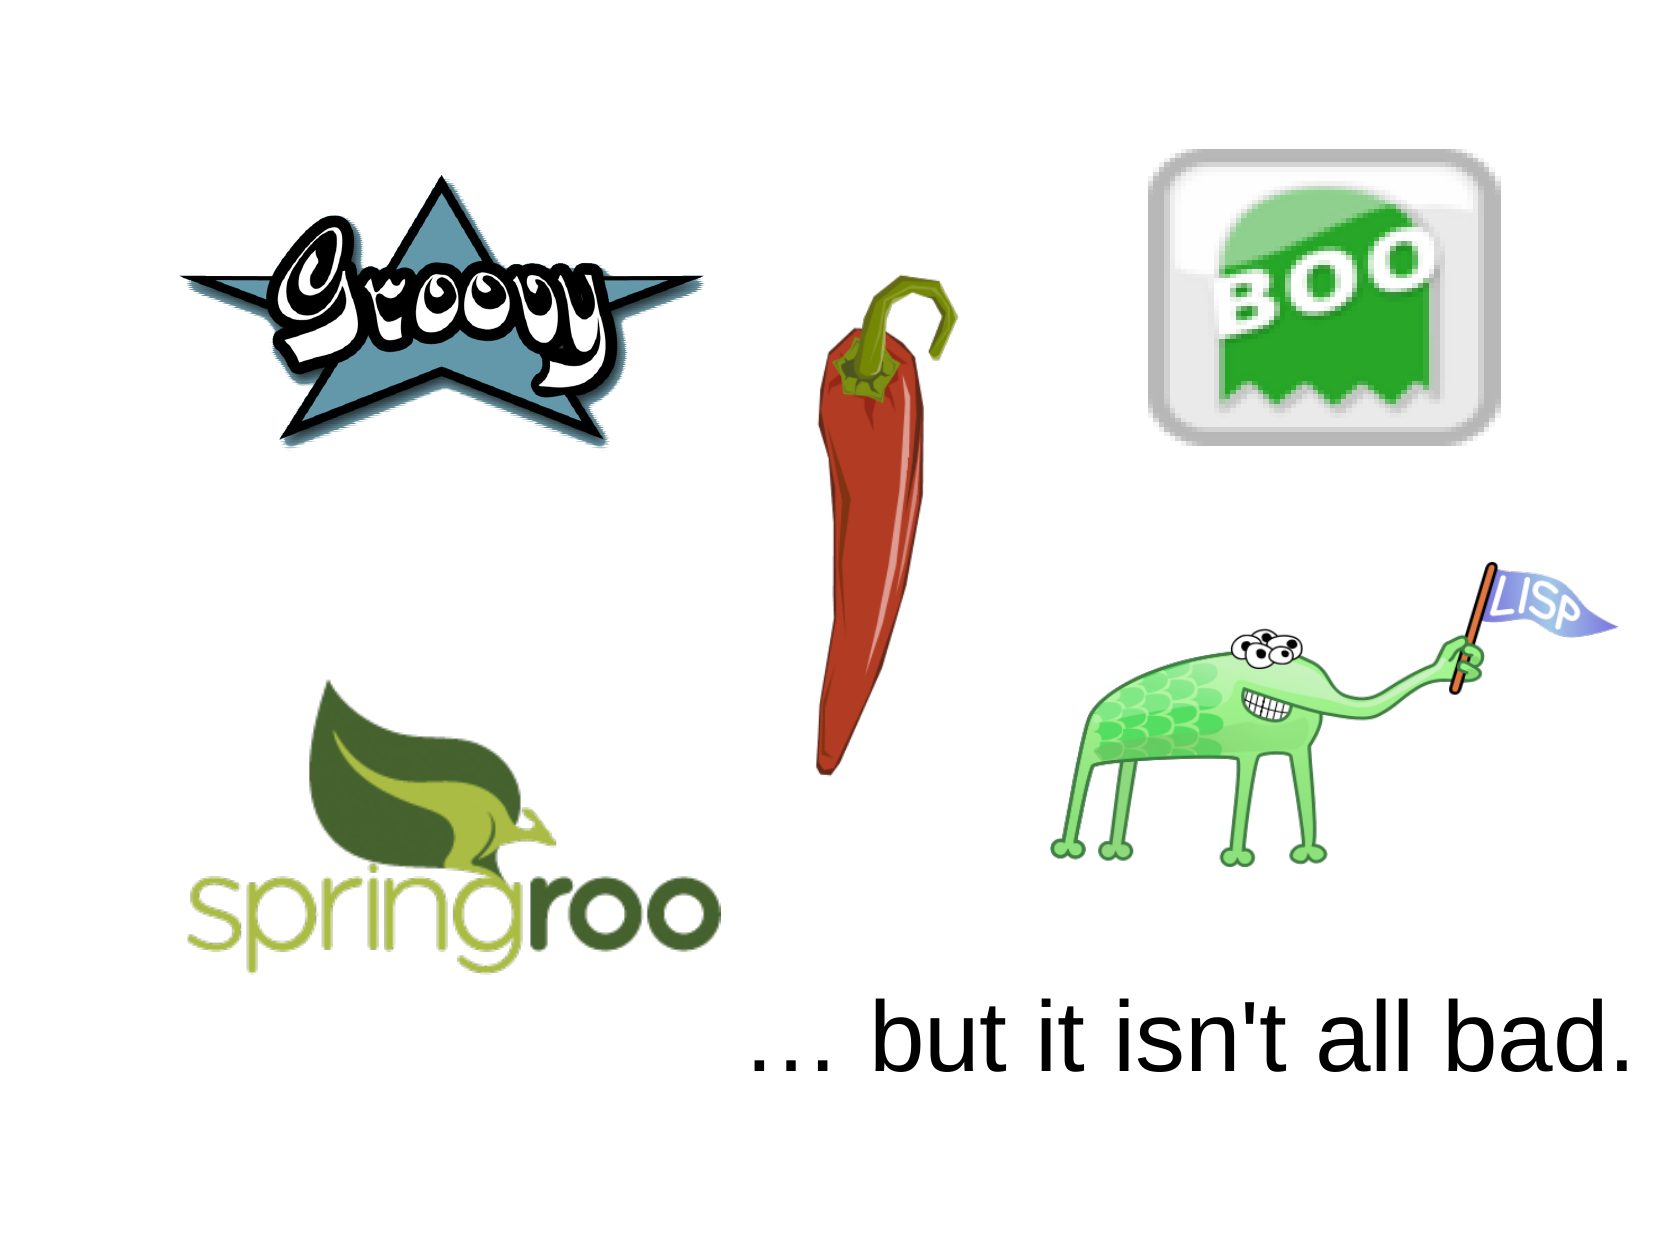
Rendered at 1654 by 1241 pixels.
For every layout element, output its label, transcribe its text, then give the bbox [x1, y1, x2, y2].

picture [1148, 149, 1501, 446]
title … but it isn't all bad. [0, 975, 1638, 1100]
picture [187, 679, 721, 976]
picture [1050, 562, 1619, 868]
picture [798, 263, 976, 788]
picture [179, 174, 705, 451]
